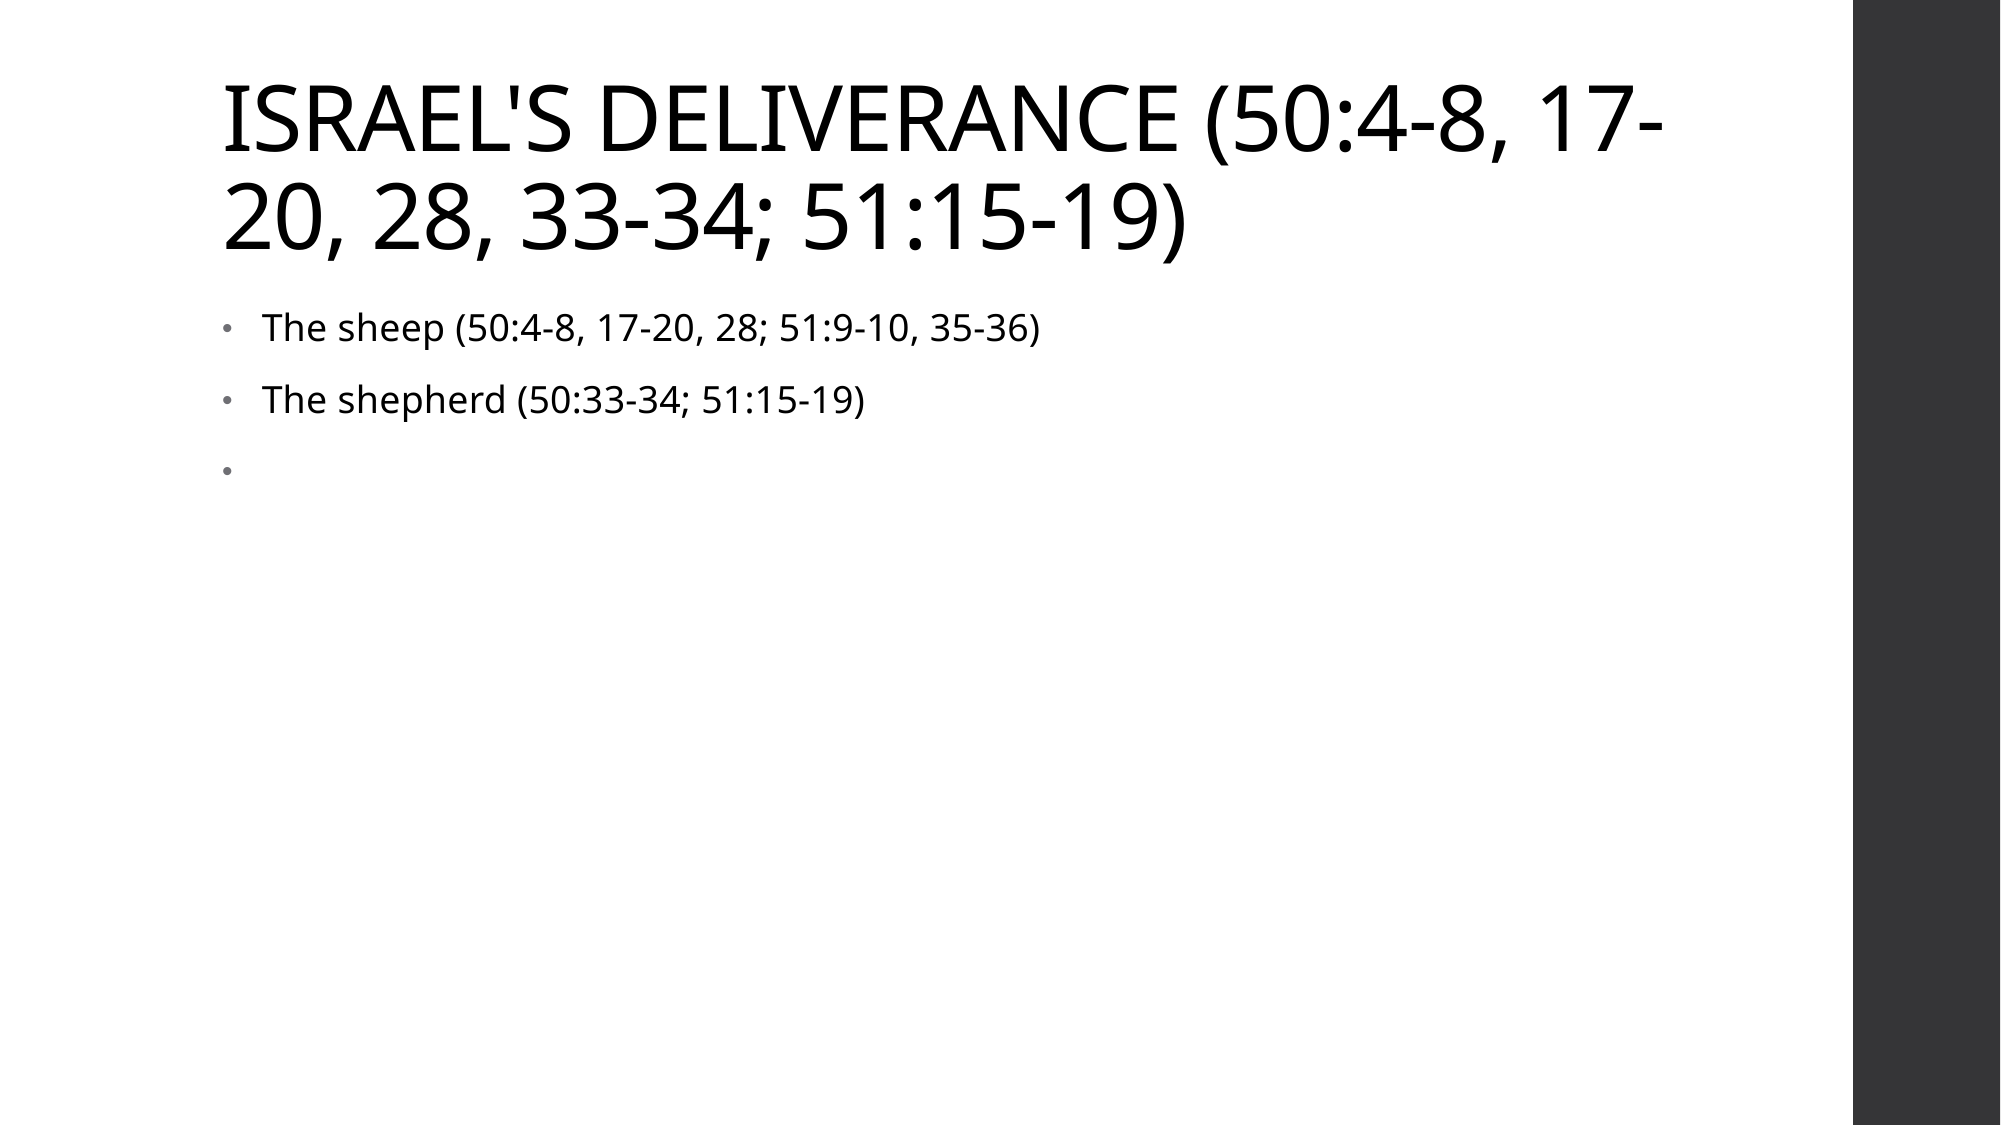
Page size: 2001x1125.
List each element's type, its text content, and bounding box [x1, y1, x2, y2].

list The sheep (50:4-8, 17-20, 28; 51:9-10, 35-36) The shepherd (50:33-34; 51:15-19) [206, 299, 1617, 1014]
title ISRAEL'S DELIVERANCE (50:4-8, 17-20, 28, 33-34; 51:15-19) [206, 60, 1797, 278]
